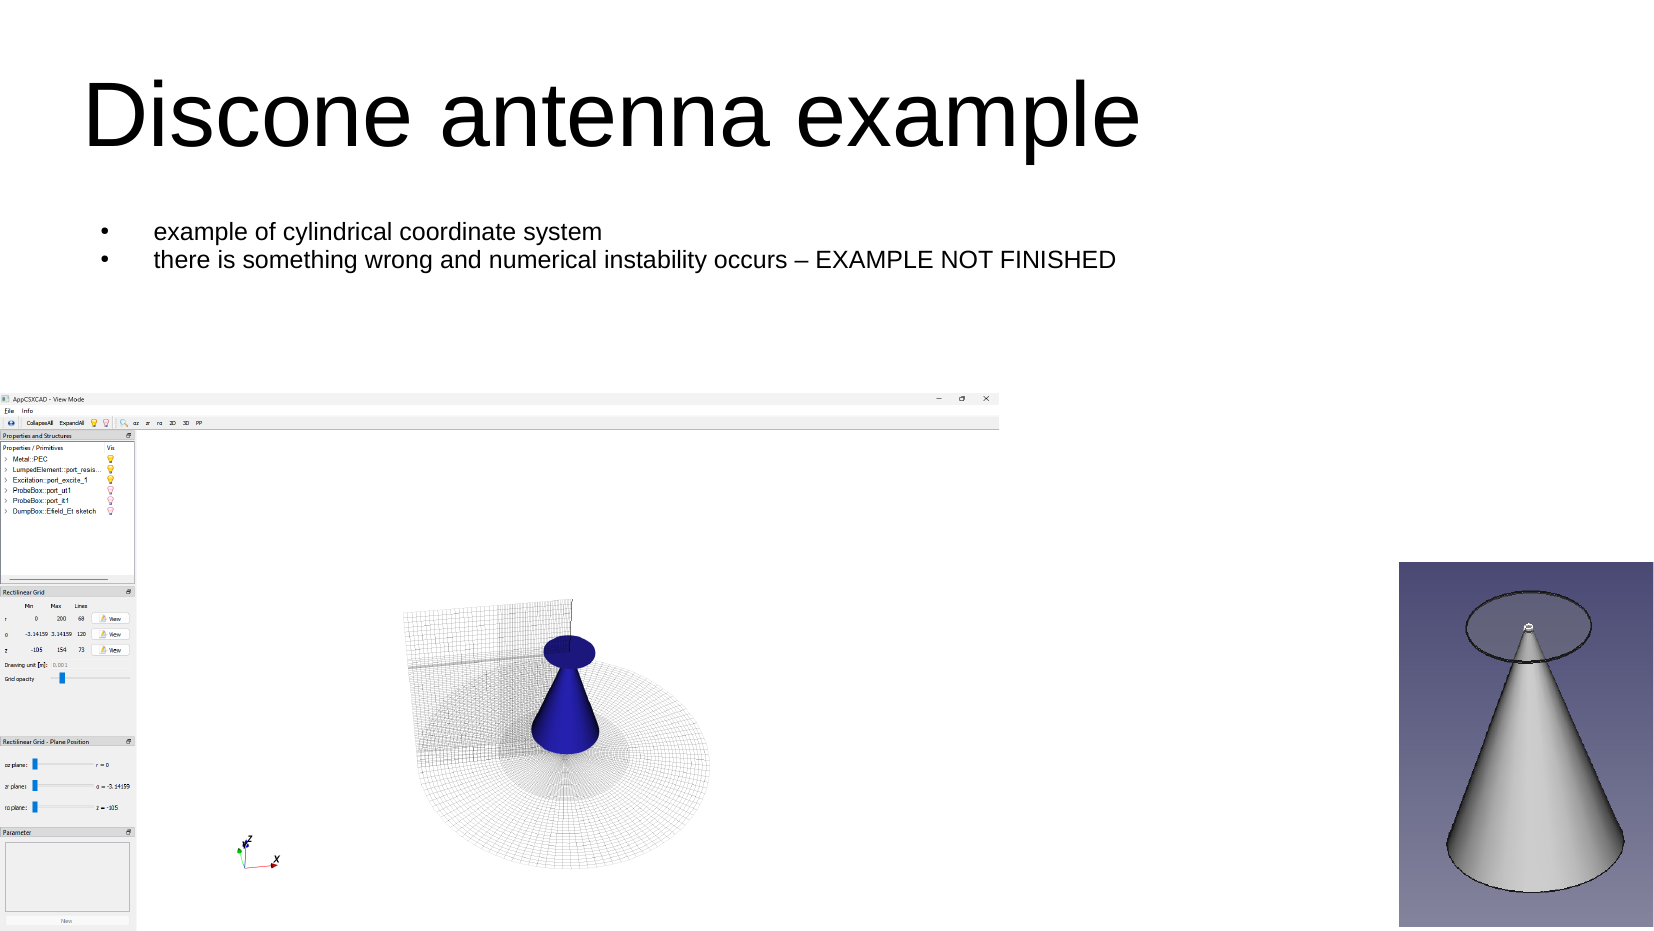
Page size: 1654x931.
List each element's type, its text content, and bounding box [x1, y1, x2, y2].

title Discone antenna example [82, 37, 1571, 193]
list example of cylindrical coordinate system there is something wrong and numerical instability occurs – EXAMPLE NOT FINISHED [82, 217, 1576, 376]
picture [0, 393, 999, 931]
picture [1399, 562, 1654, 927]
